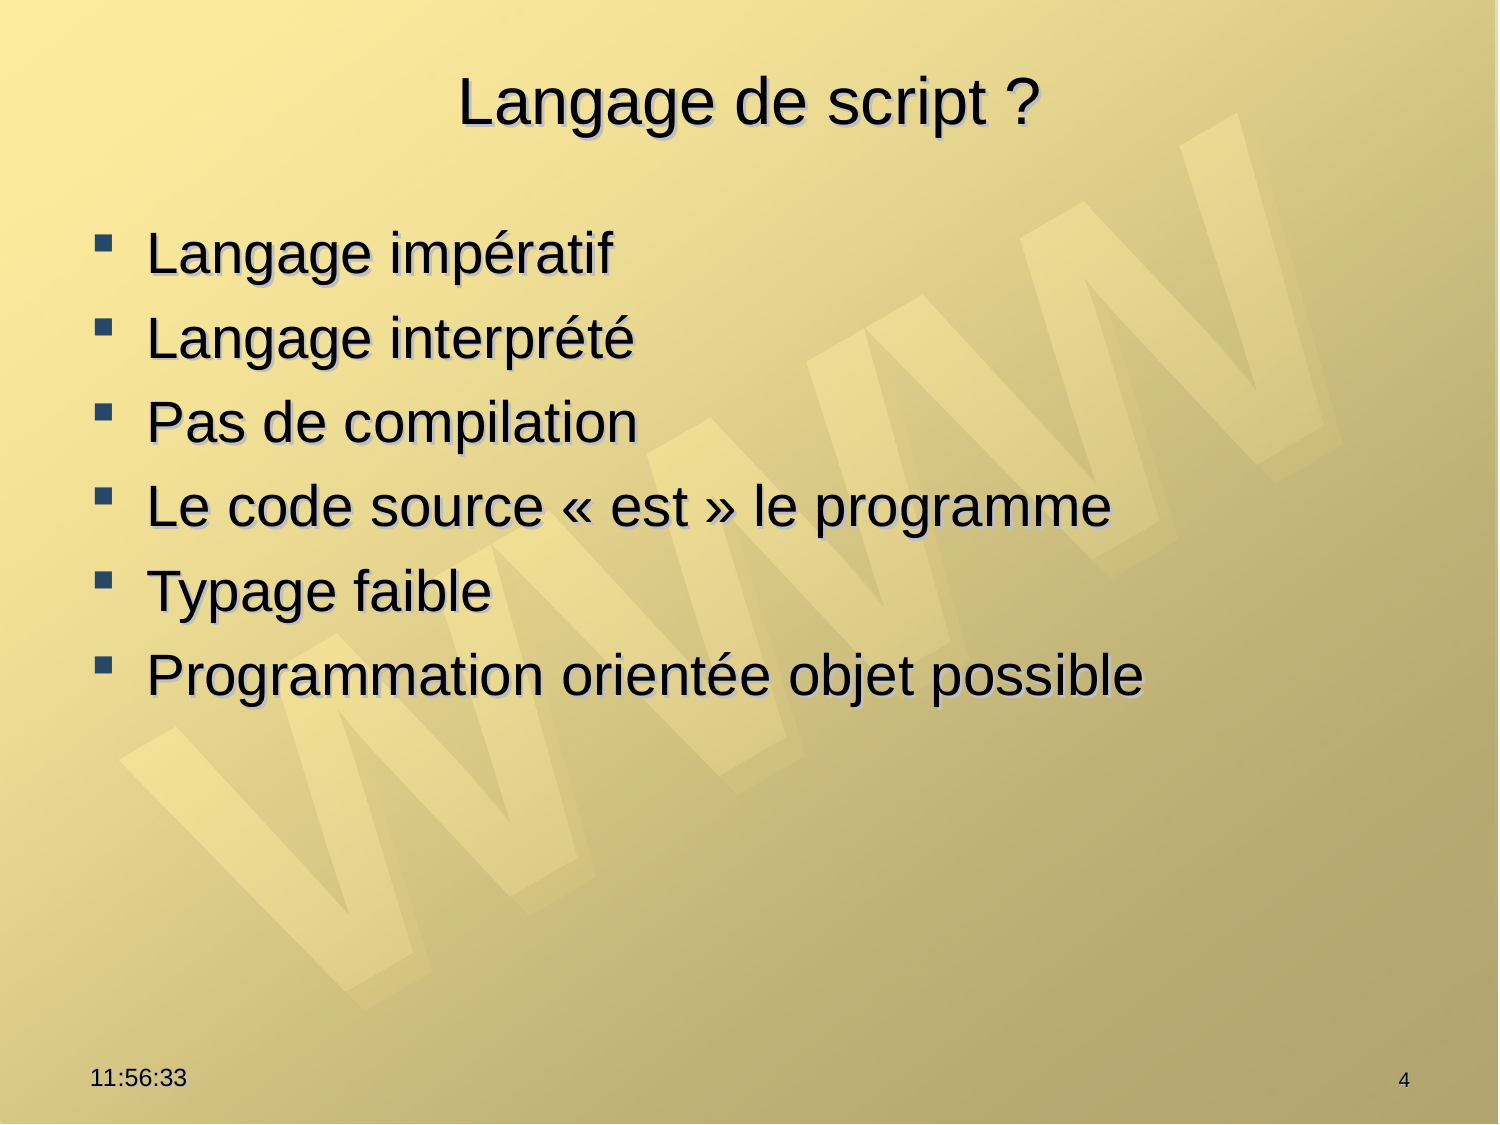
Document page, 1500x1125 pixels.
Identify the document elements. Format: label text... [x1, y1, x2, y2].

text_box <numéro> [1074, 1058, 1426, 1100]
list Langage impératif Langage interprété Pas de compilation Le code source « est » le programme Typage faible Programmation orientée objet possible [75, 207, 1426, 1035]
title Langage de script ? [75, 45, 1426, 152]
text_box 18:45:29 [74, 1058, 426, 1100]
